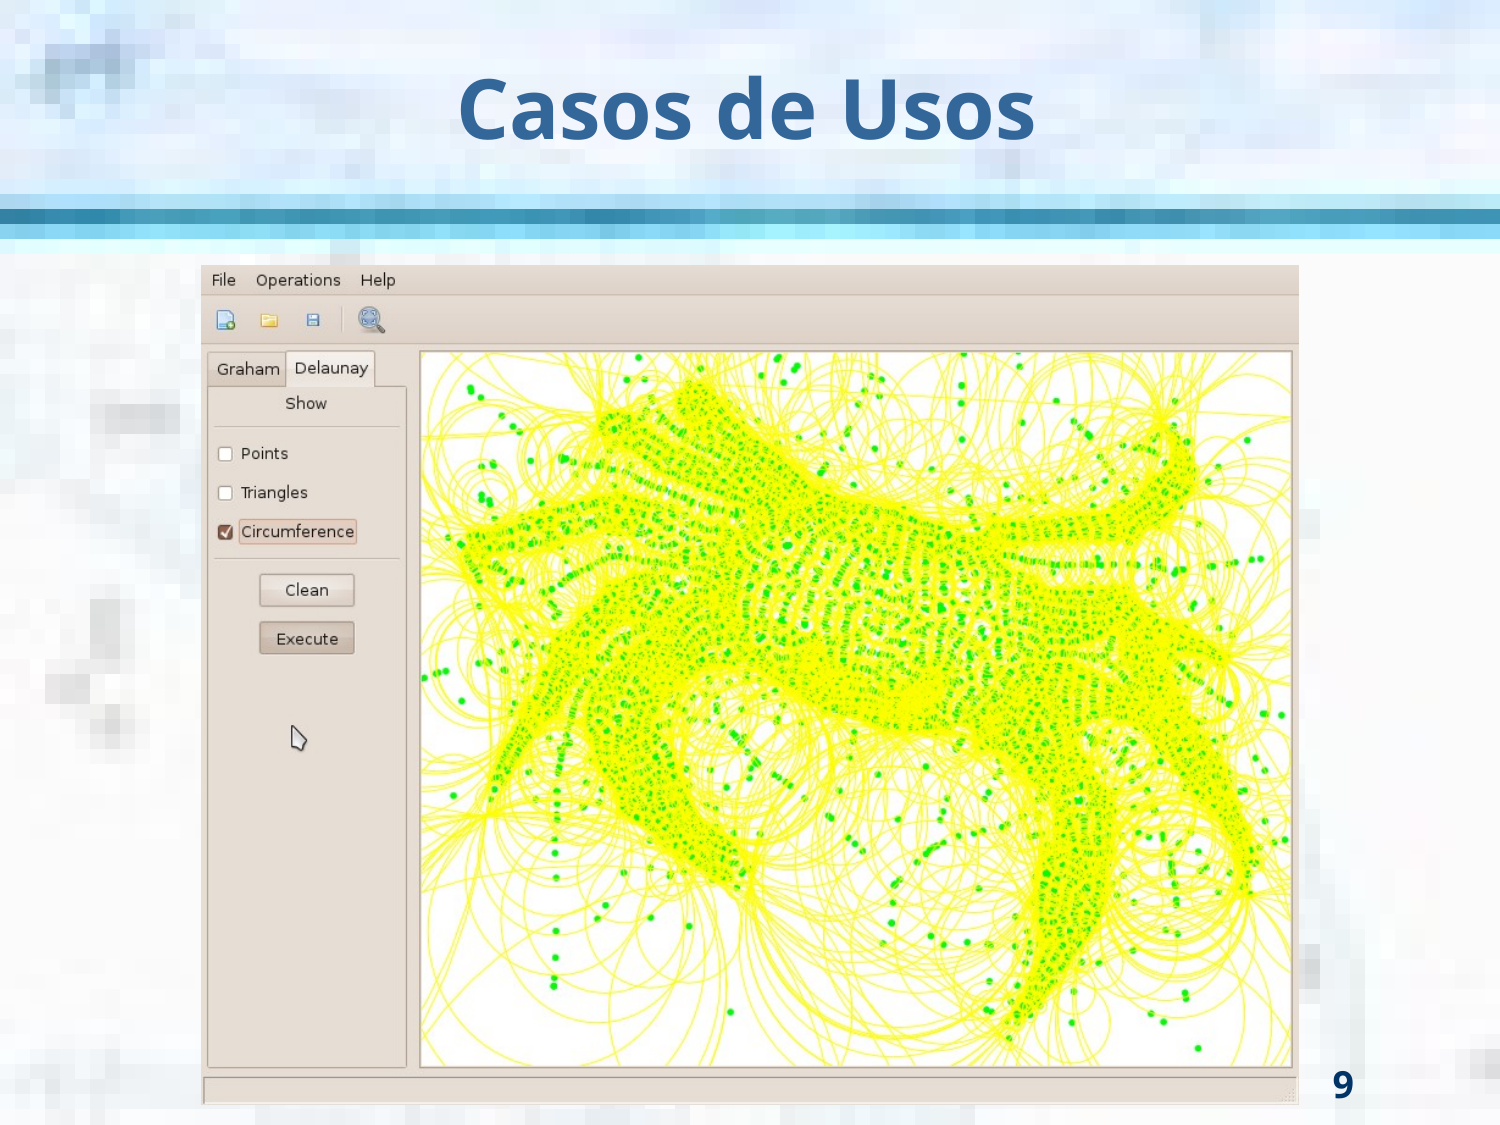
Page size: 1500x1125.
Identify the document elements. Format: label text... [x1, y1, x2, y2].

text_box Casos de Usos [0, 0, 1500, 216]
picture [0, 216, 1500, 1125]
